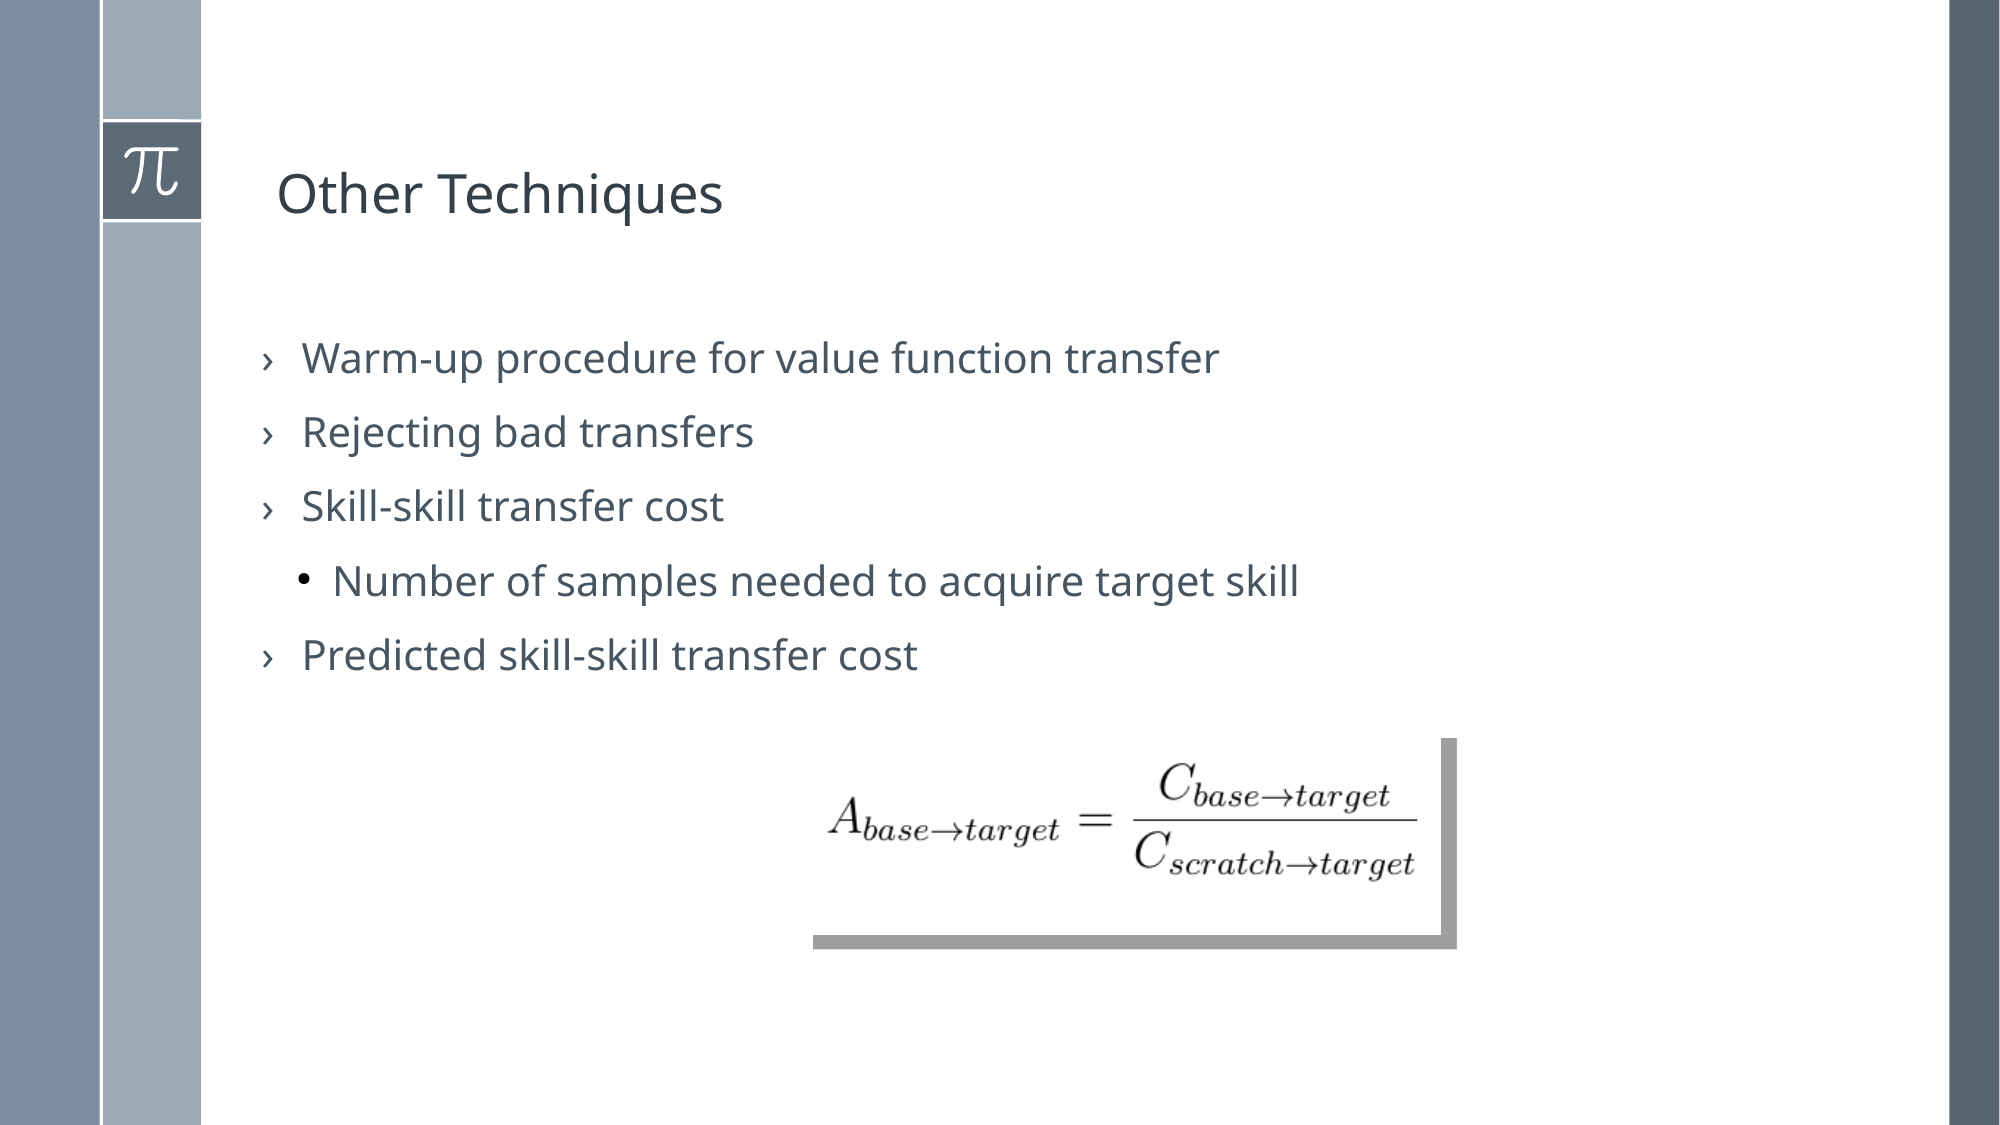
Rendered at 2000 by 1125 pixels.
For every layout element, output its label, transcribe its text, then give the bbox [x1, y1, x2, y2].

picture [795, 719, 1441, 935]
text_box Other Techniques [261, 29, 1867, 233]
text_box Warm-up procedure for value function transfer Rejecting bad transfers Skill-skill transfer cost Number of samples needed to acquire target skill Predicted skill-skill transfer cost [246, 329, 1830, 1080]
